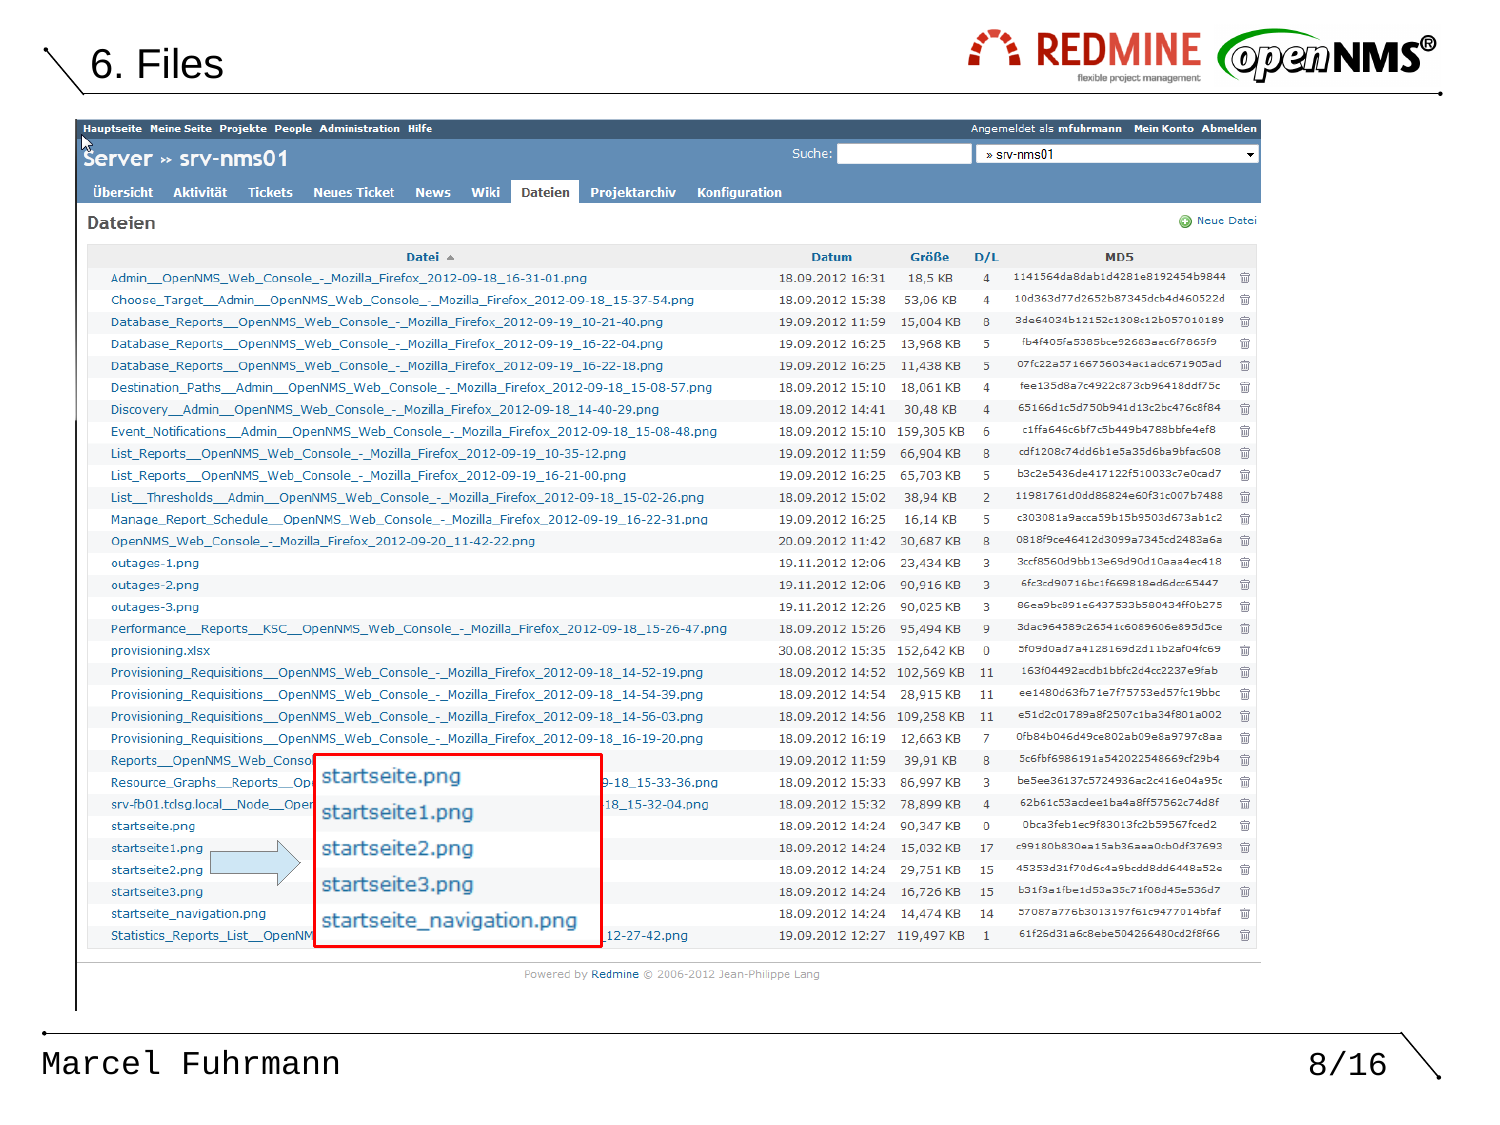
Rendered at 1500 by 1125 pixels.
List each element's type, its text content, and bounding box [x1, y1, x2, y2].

title 6. Files [90, 29, 691, 94]
text_box [210, 840, 301, 886]
picture [75, 119, 1261, 1011]
picture [960, 21, 1441, 88]
